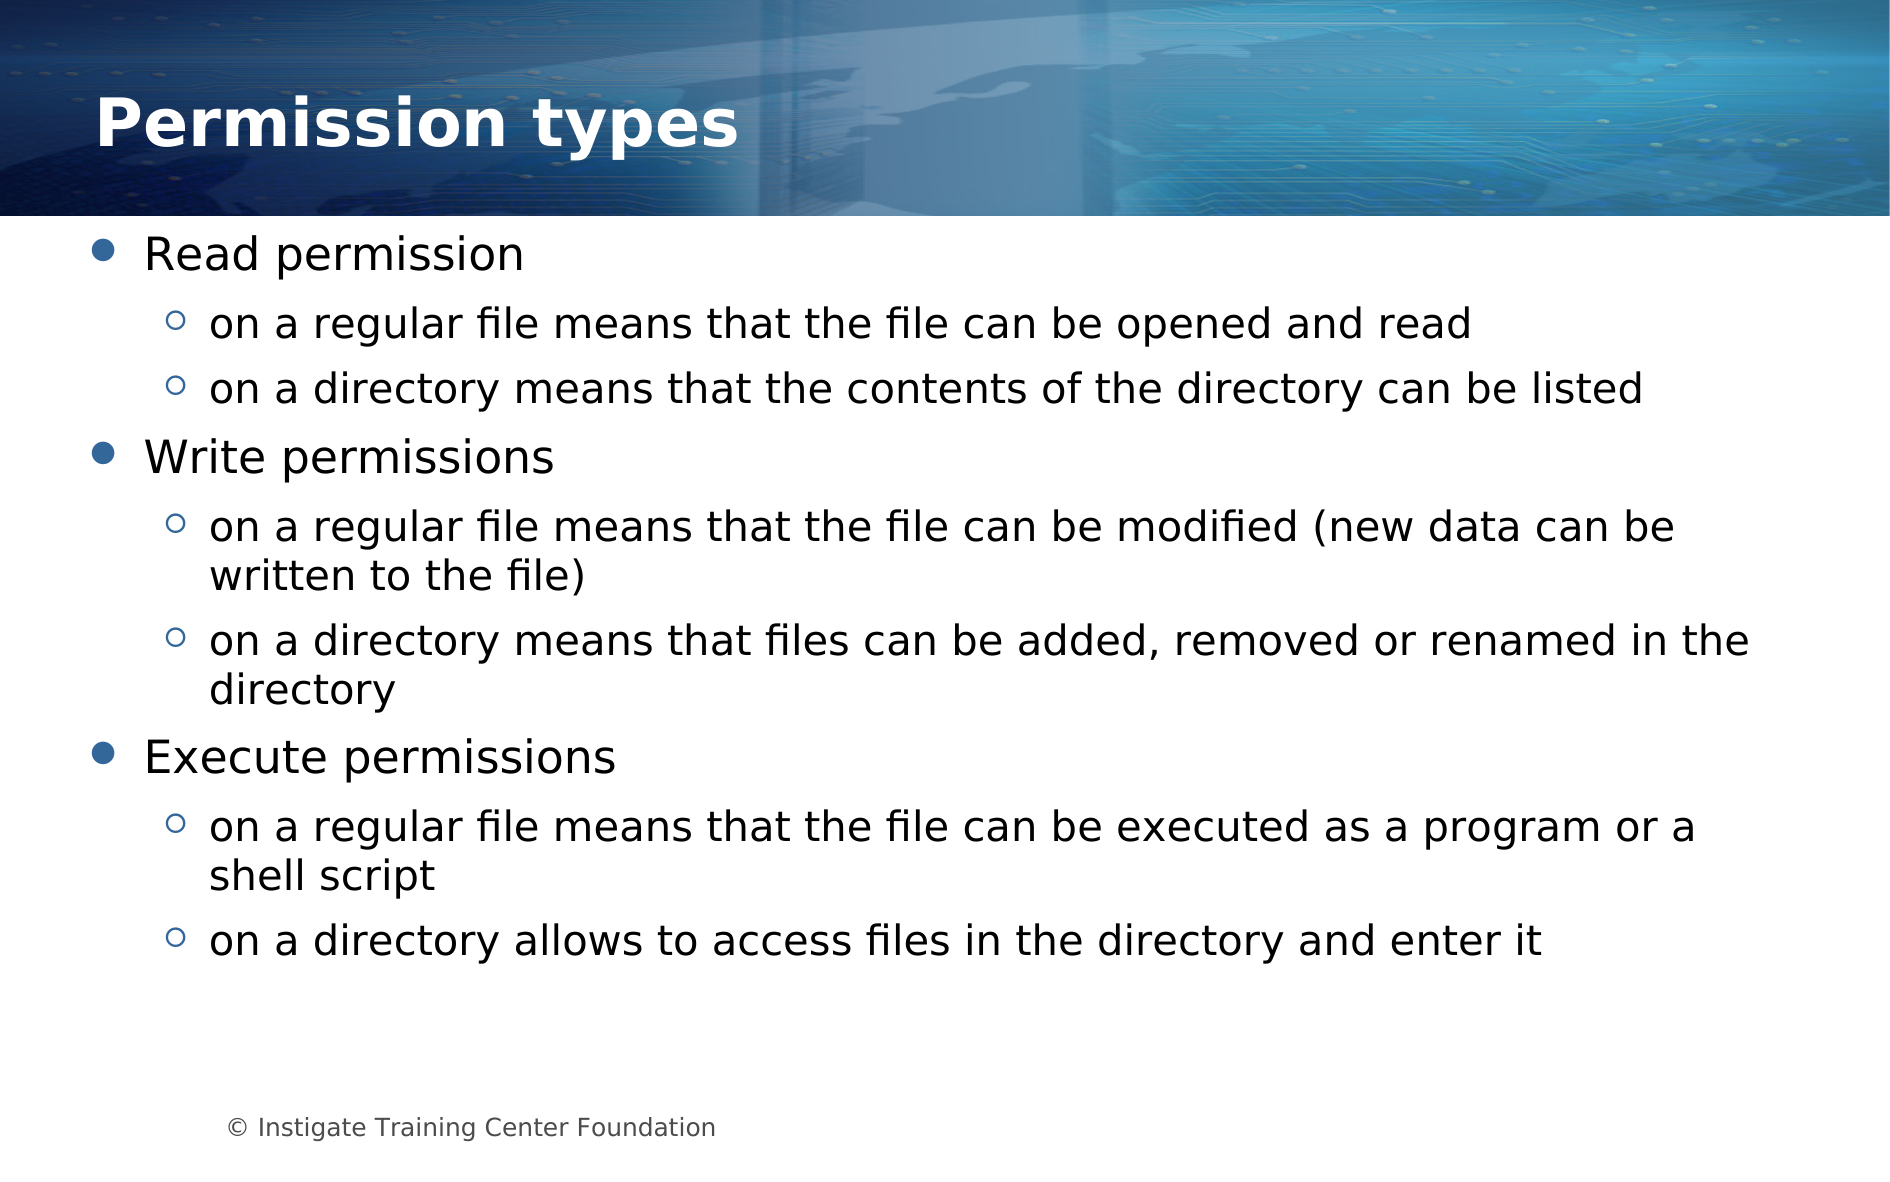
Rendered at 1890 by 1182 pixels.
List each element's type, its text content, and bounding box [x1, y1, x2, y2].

list Read permission on a regular file means that the file can be opened and read on a directory means that the contents of the directory can be listed Write permissions on a regular file means that the file can be modified (new data can be written to the file) on a directory means that files can be added, removed or renamed in the directory Execute permissions on a regular file means that the file can be executed as a program or a shell script on a directory allows to access files in the directory and enter it [88, 228, 1788, 972]
title Permission types [94, 47, 1793, 217]
picture [0, 0, 1890, 216]
